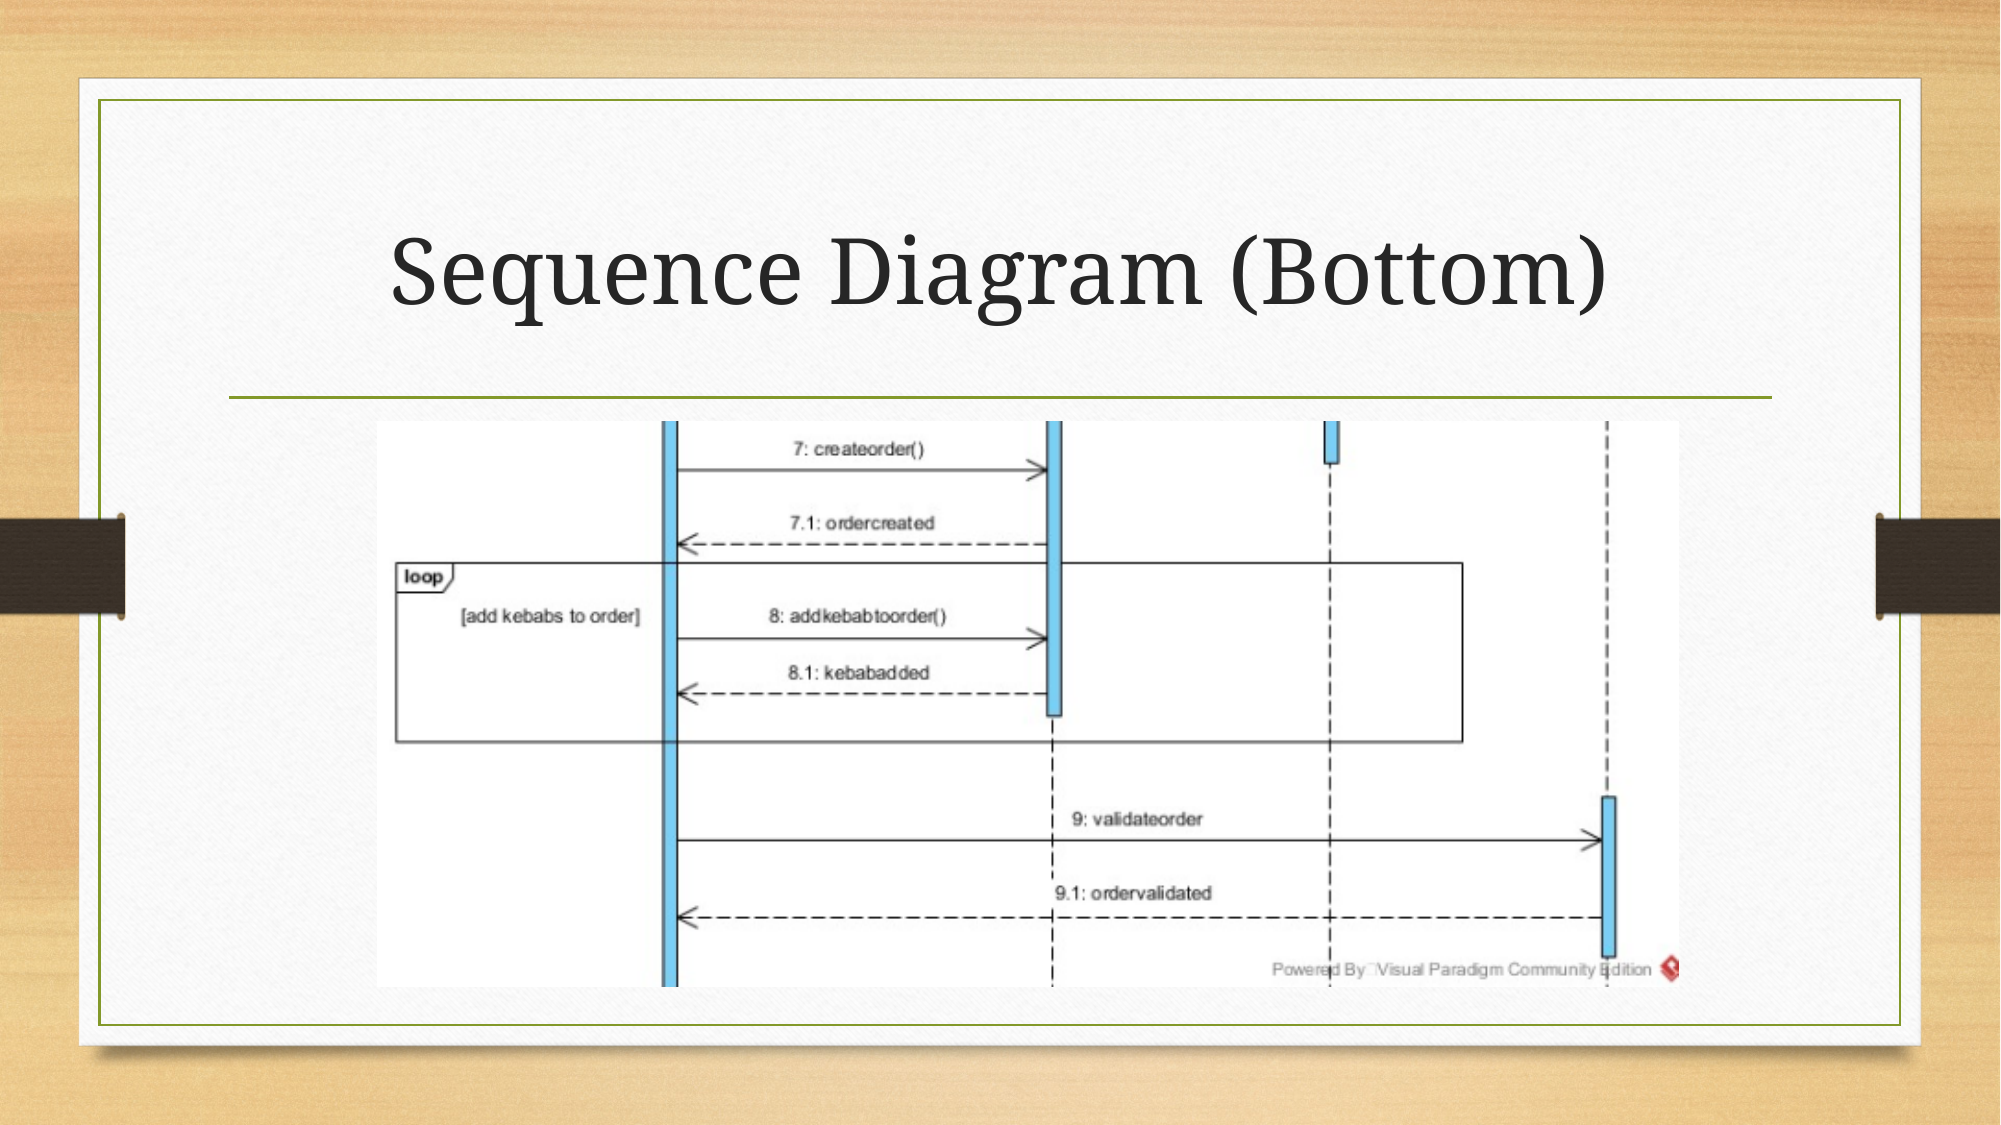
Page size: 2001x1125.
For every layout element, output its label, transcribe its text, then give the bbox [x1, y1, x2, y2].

title Sequence Diagram (Bottom) [212, 161, 1788, 376]
picture [377, 421, 1679, 988]
